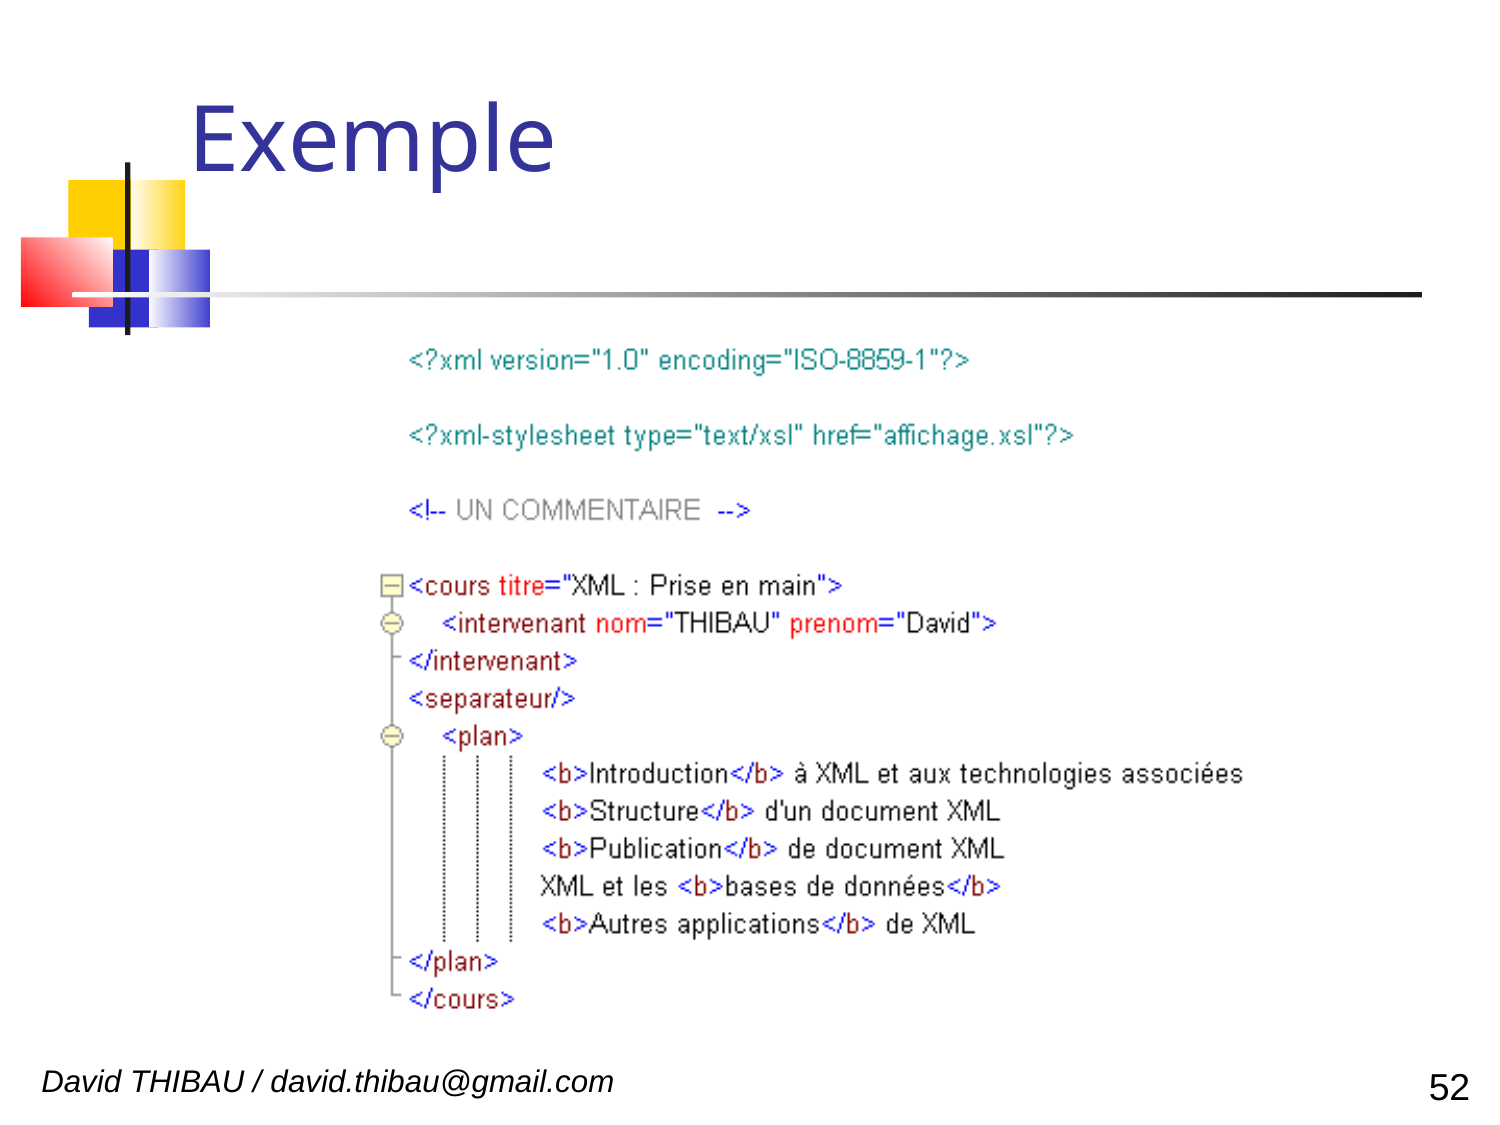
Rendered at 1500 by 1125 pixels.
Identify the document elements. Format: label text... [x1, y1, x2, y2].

chart [379, 345, 1284, 1032]
title Exemple [188, 13, 1467, 275]
